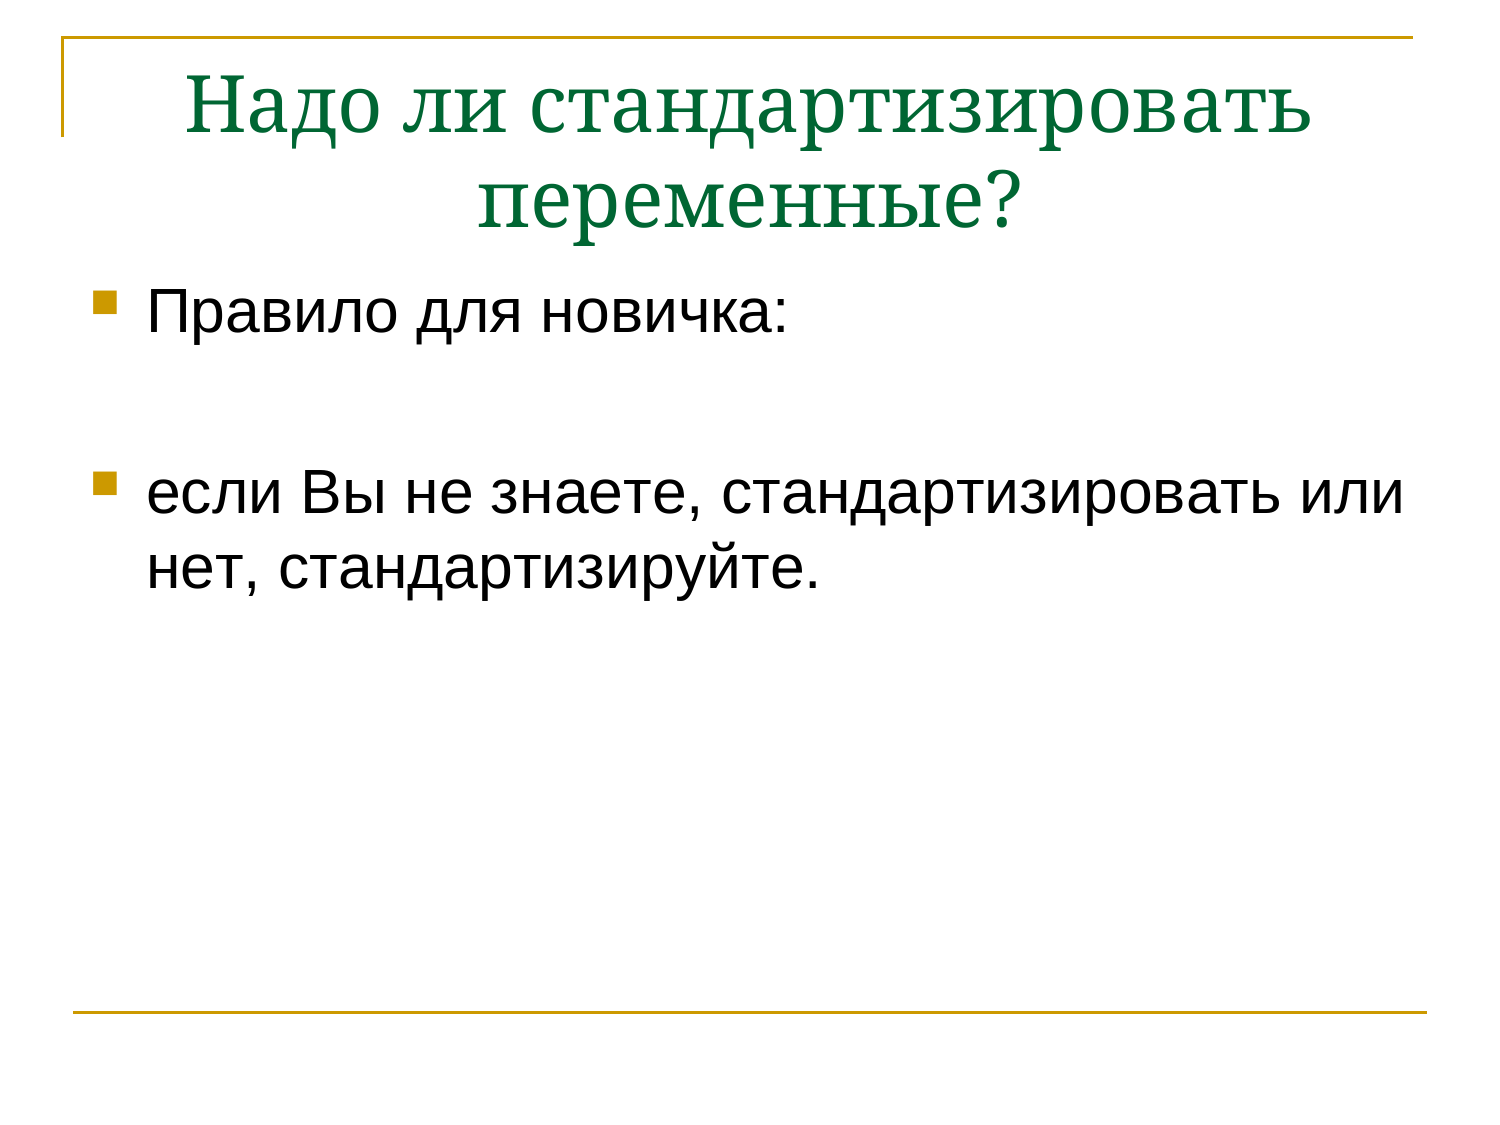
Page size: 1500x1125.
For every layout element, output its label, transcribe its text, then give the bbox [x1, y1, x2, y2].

title Надо ли стандартизировать переменные? [75, 45, 1426, 233]
list Правило для новичка: если Вы не знаете, стандартизировать или нет, стандартизируйте. [75, 262, 1426, 1006]
